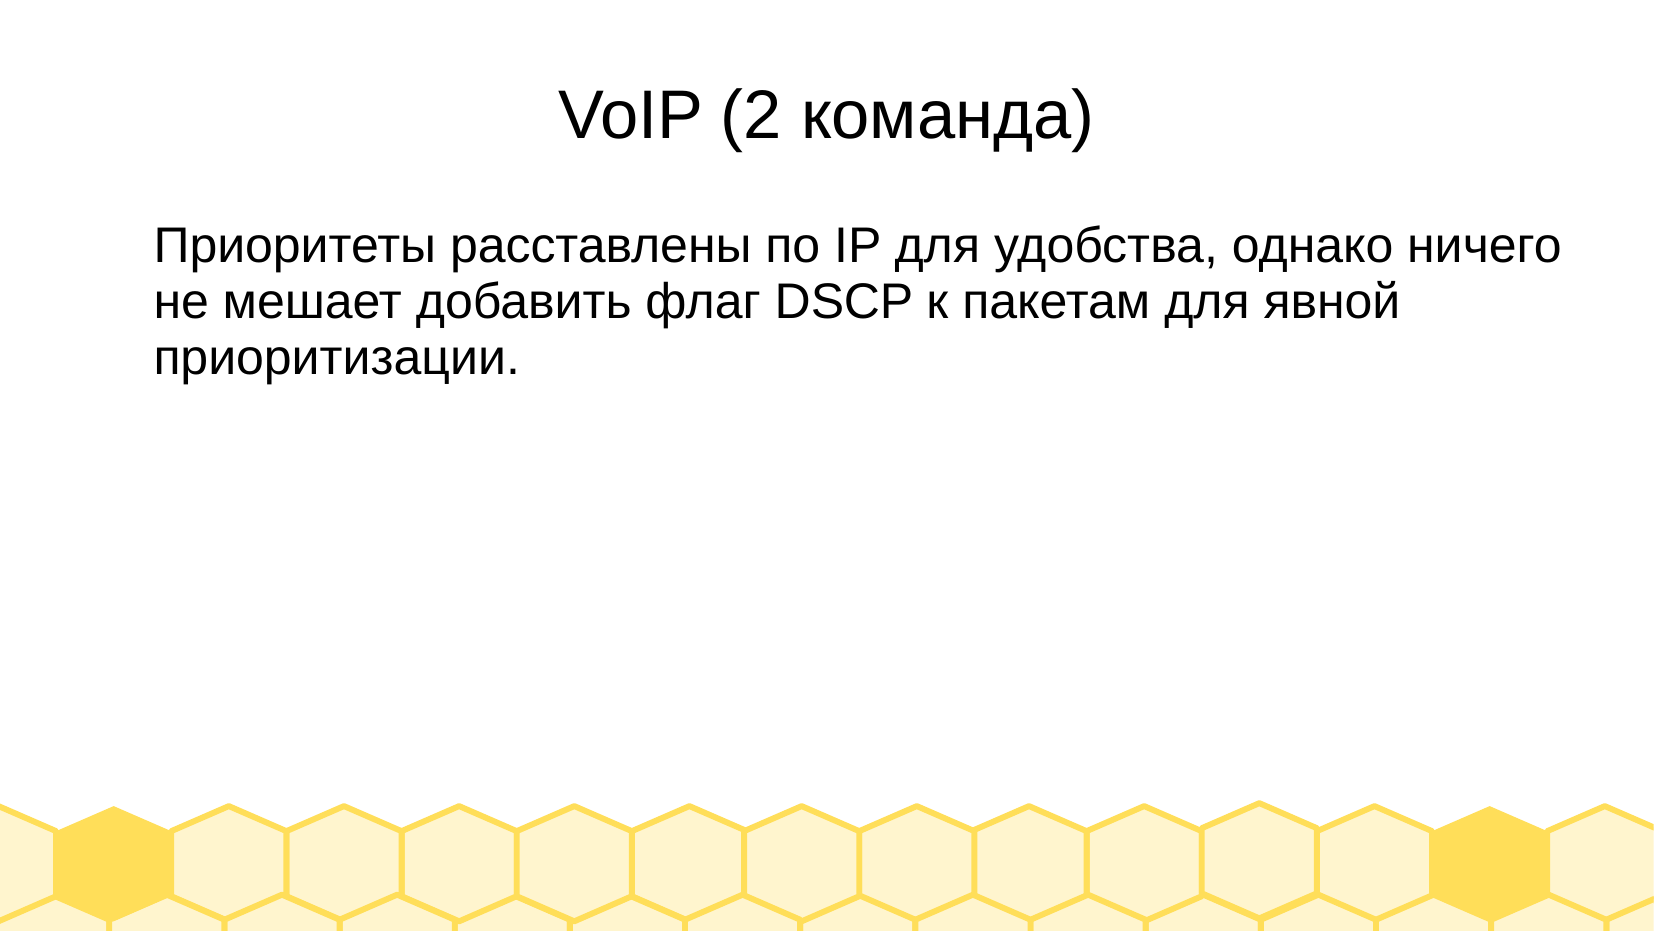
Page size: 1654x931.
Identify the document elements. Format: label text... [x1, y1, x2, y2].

title VoIP (2 команда) [82, 37, 1571, 193]
list Приоритеты расставлены по IP для удобства, однако ничего не мешает добавить флаг DSCP к пакетам для явной приоритизации. [82, 217, 1571, 758]
